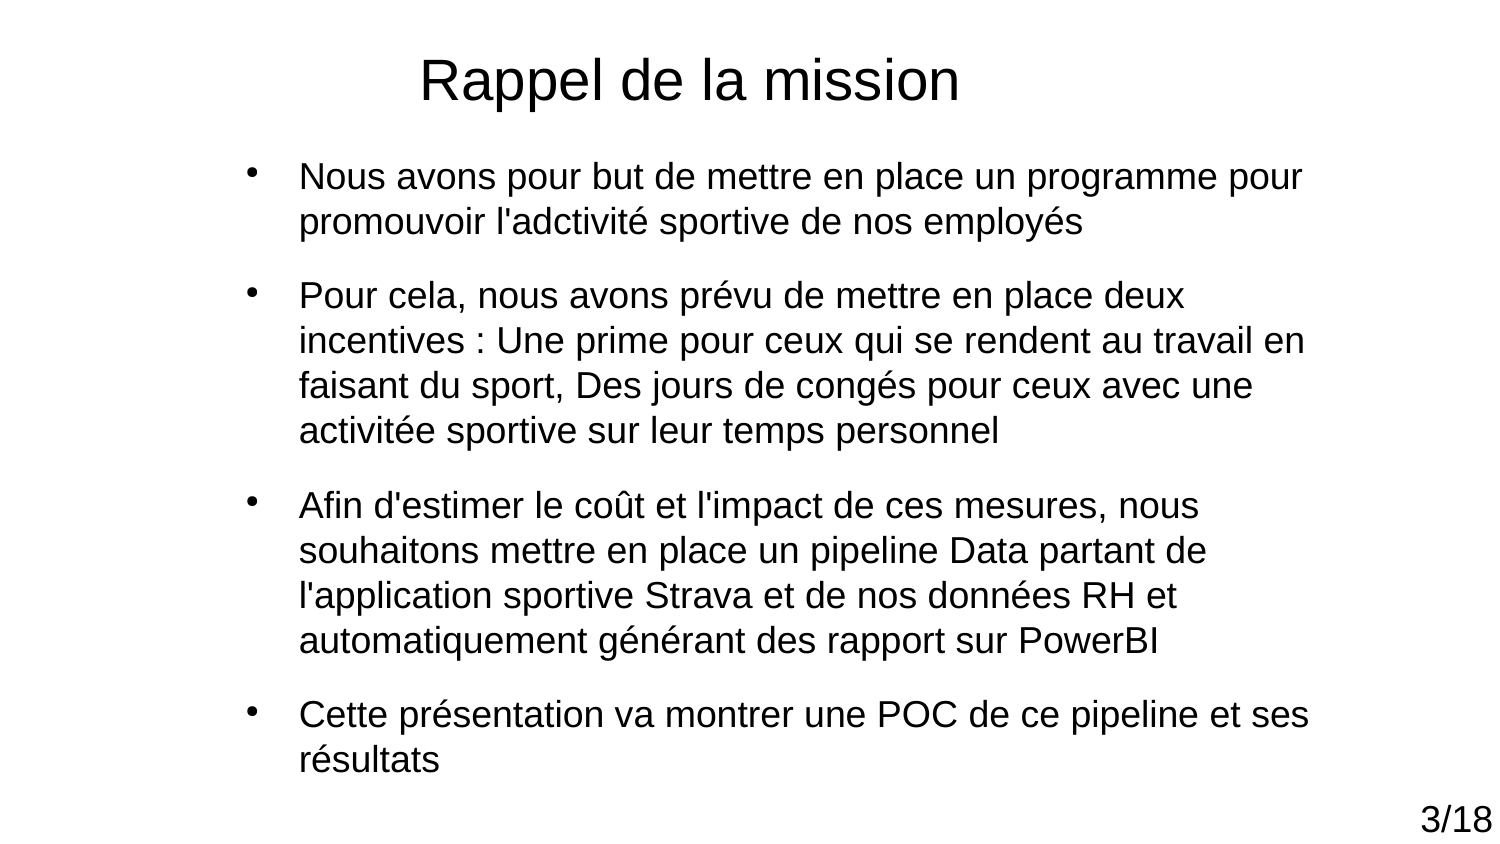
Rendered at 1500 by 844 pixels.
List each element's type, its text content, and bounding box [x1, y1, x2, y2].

text_box 3/18 [1405, 791, 1500, 844]
title Rappel de la mission [404, 27, 1500, 178]
list Nous avons pour but de mettre en place un programme pour promouvoir l'adctivité sportive de nos employés Pour cela, nous avons prévu de mettre en place deux incentives : Une prime pour ceux qui se rendent au travail en faisant du sport, Des jours de congés pour ceux avec une activitée sportive sur leur temps personnel Afin d'estimer le coût et l'impact de ces mesures, nous souhaitons mettre en place un pipeline Data partant de l'application sportive Strava et de nos données RH et automatiquement générant des rapport sur PowerBI Cette présentation va montrer une POC de ce pipeline et ses résultats [212, 136, 1368, 414]
